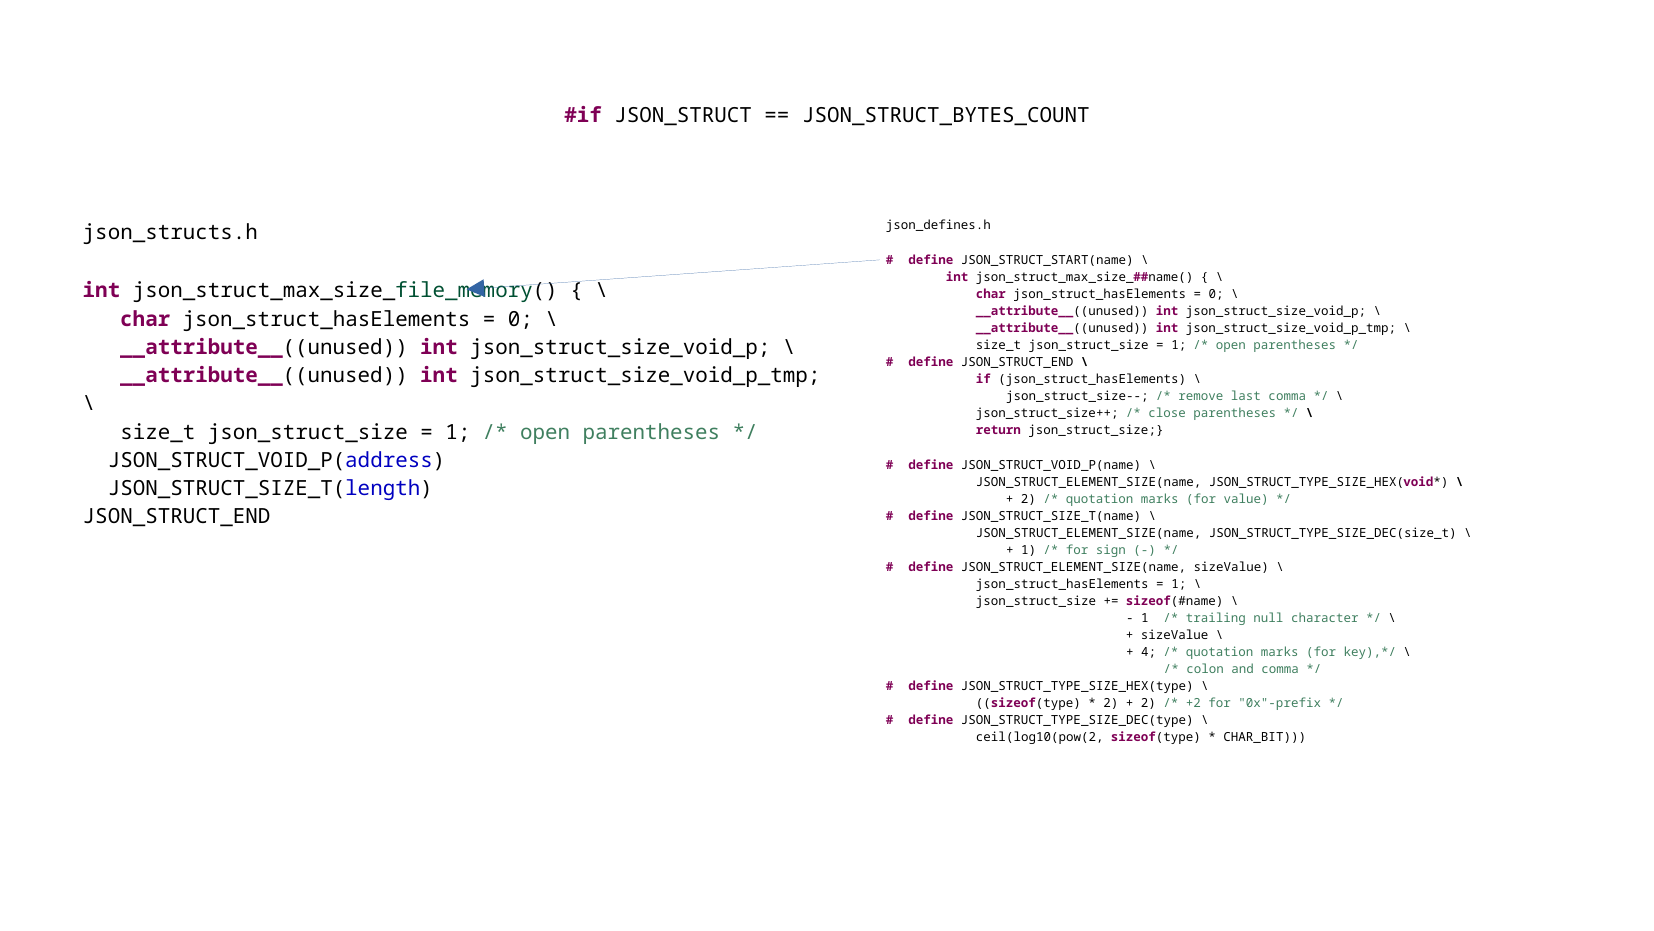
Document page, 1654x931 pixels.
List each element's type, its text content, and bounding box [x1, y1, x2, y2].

list json_defines.h # define JSON_STRUCT_START(name) \ int json_struct_max_size_##name() { \ char json_struct_hasElements = 0; \ __attribute__((unused)) int json_struct_size_void_p; \ __attribute__((unused)) int json_struct_size_void_p_tmp; \ size_t json_struct_size = 1; /* open parentheses */ # define JSON_STRUCT_END \ if (json_struct_hasElements) \ json_struct_size--; /* remove last comma */ \ json_struct_size++; /* close parentheses */ \ return json_struct_size;} # define JSON_STRUCT_VOID_P(name) \ JSON_STRUCT_ELEMENT_SIZE(name, JSON_STRUCT_TYPE_SIZE_HEX(void*) \ + 2) /* quotation marks (for value) */ # define JSON_STRUCT_SIZE_T(name) \ JSON_STRUCT_ELEMENT_SIZE(name, JSON_STRUCT_TYPE_SIZE_DEC(size_t) \ + 1) /* for sign (-) */ # define JSON_STRUCT_ELEMENT_SIZE(name, sizeValue) \ json_struct_hasElements = 1; \ json_struct_size += sizeof(#name) \ - 1 /* trailing null character */ \ + sizeValue \ + 4; /* quotation marks (for key),*/ \ /* colon and comma */ # define JSON_STRUCT_TYPE_SIZE_HEX(type) \ ((sizeof(type) * 2) + 2) /* +2 for "0x"-prefix */ # define JSON_STRUCT_TYPE_SIZE_DEC(type) \ ceil(log10(pow(2, sizeof(type) * CHAR_BIT))) [885, 216, 1571, 756]
title #if JSON_STRUCT == JSON_STRUCT_BYTES_COUNT [82, 37, 1571, 193]
list json_structs.h int json_struct_max_size_file_memory() { \ char json_struct_hasElements = 0; \ __attribute__((unused)) int json_struct_size_void_p; \ __attribute__((unused)) int json_struct_size_void_p_tmp; \ size_t json_struct_size = 1; /* open parentheses */ JSON_STRUCT_VOID_P(address) JSON_STRUCT_SIZE_T(length) JSON_STRUCT_END [82, 217, 827, 758]
